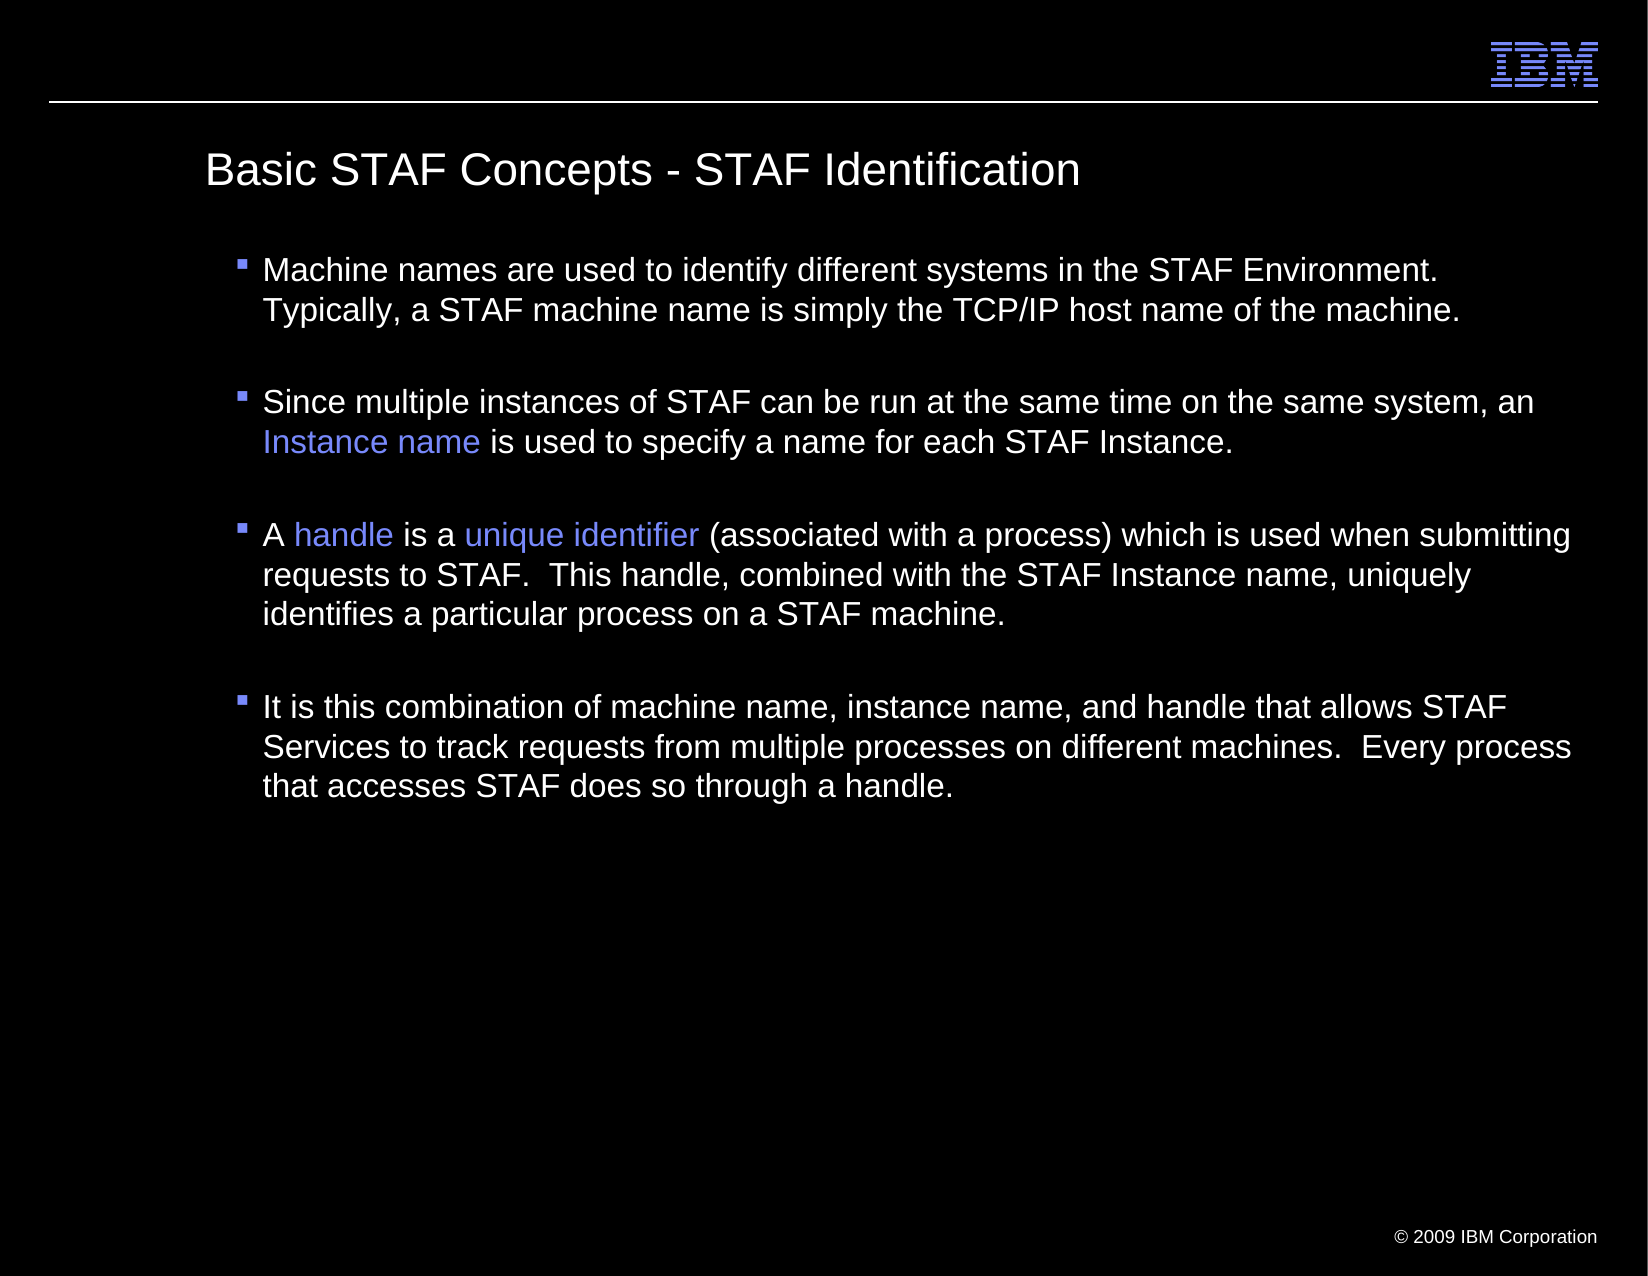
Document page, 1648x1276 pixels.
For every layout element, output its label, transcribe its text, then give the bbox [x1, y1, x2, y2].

text_box Machine names are used to identify different systems in the STAF Environment. Typically, a STAF machine name is simply the TCP/IP host name of the machine. Since multiple instances of STAF can be run at the same time on the same system, an Instance name is used to specify a name for each STAF Instance. A handle is a unique identifier (associated with a process) which is used when submitting requests to STAF. This handle, combined with the STAF Instance name, uniquely identifies a particular process on a STAF machine. It is this combination of machine name, instance name, and handle that allows STAF Services to track requests from multiple processes on different machines. Every process that accesses STAF does so through a handle. [235, 248, 1584, 805]
title Basic STAF Concepts - STAF Identification [188, 137, 1648, 231]
picture [1491, 42, 1598, 87]
